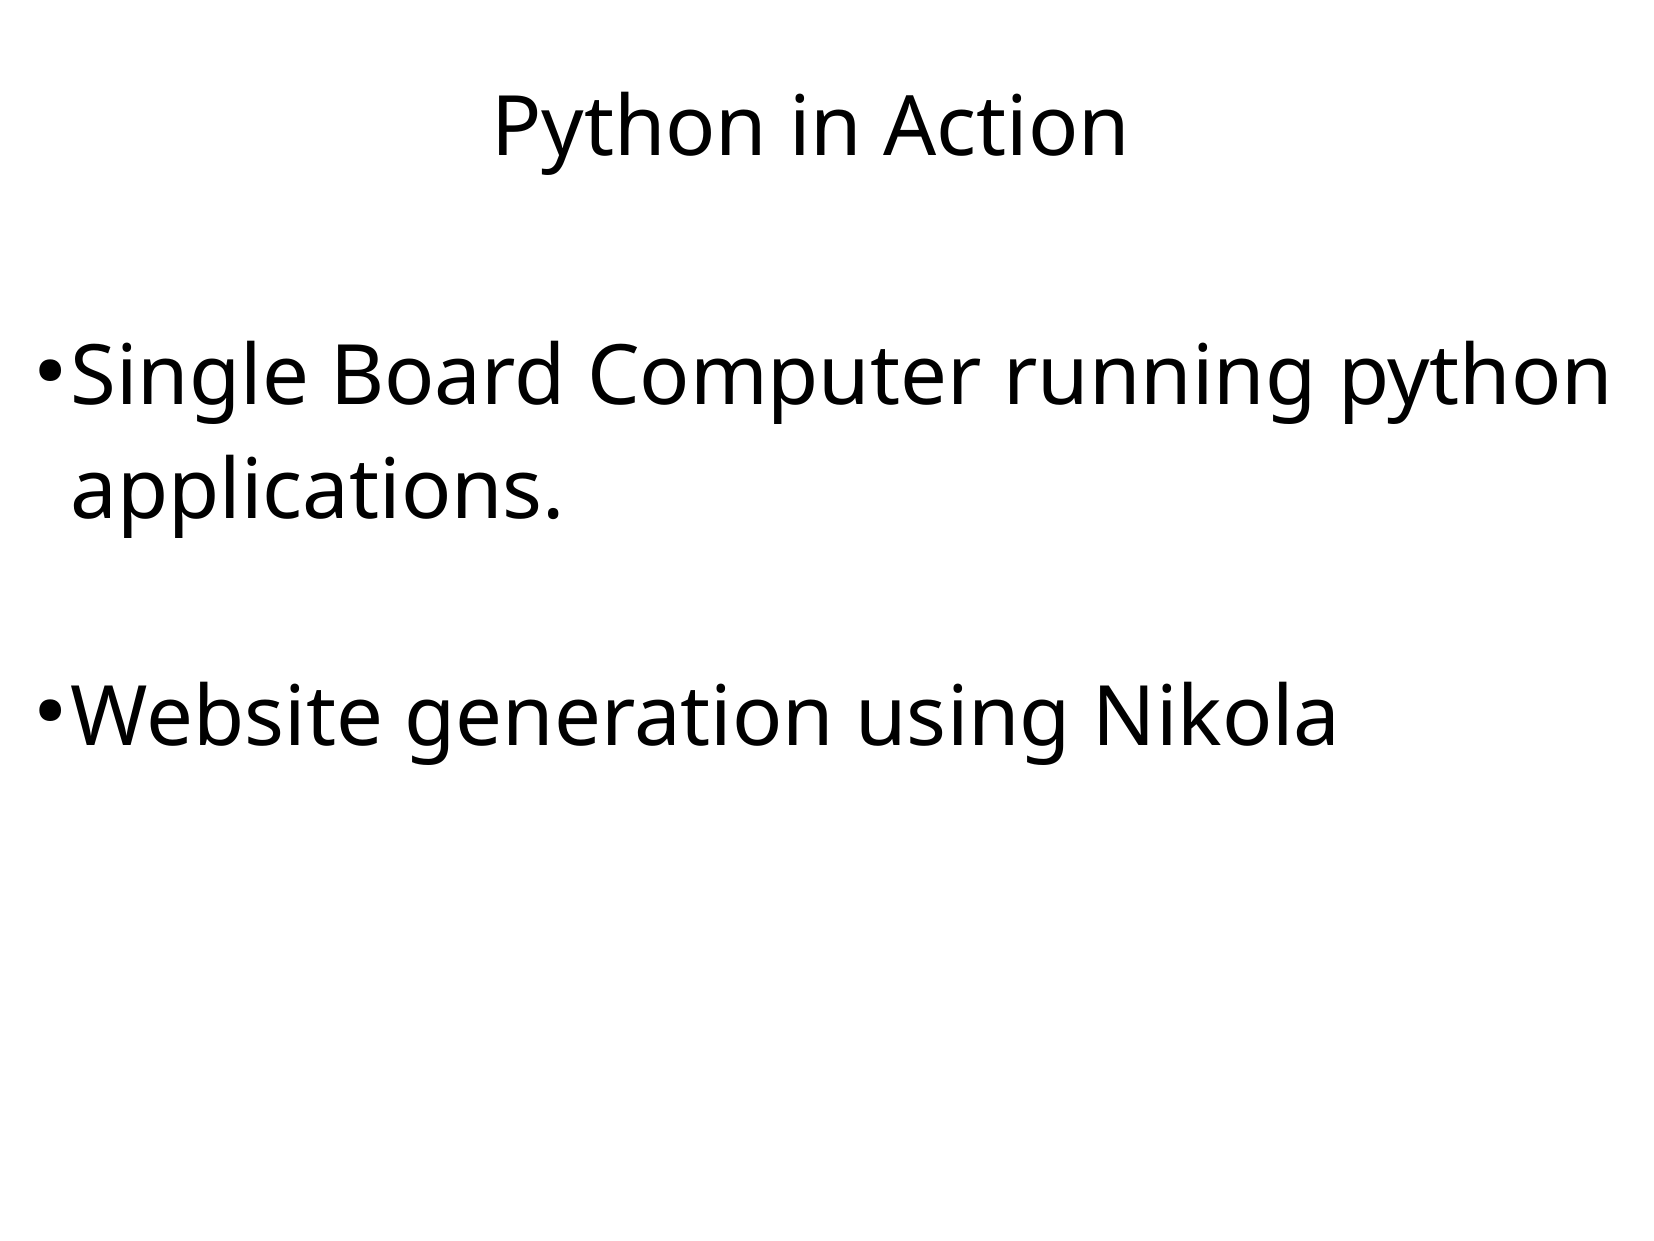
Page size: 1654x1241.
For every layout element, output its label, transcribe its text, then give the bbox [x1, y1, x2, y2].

text_box Single Board Computer running python applications. Website generation using Nikola [35, 191, 1619, 815]
title Python in Action [70, 57, 1559, 189]
